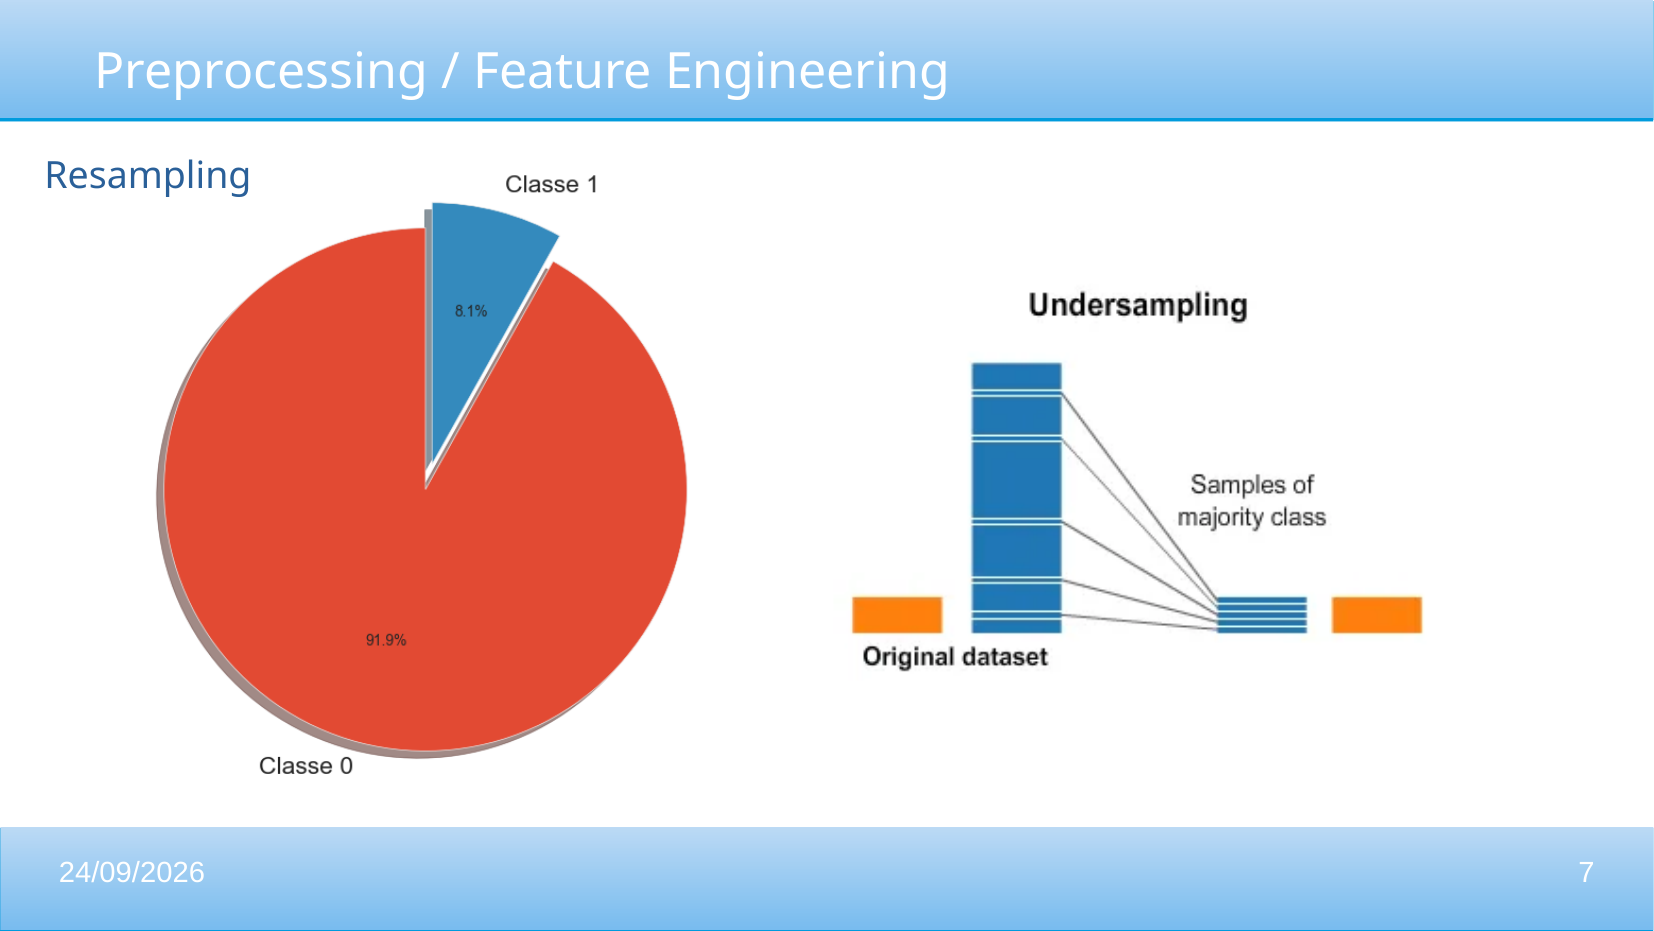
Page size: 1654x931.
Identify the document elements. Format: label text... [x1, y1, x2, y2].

title Preprocessing / Feature Engineering [59, 29, 1595, 108]
picture [88, 152, 763, 827]
picture [817, 265, 1447, 694]
text_box Resampling [29, 141, 473, 207]
